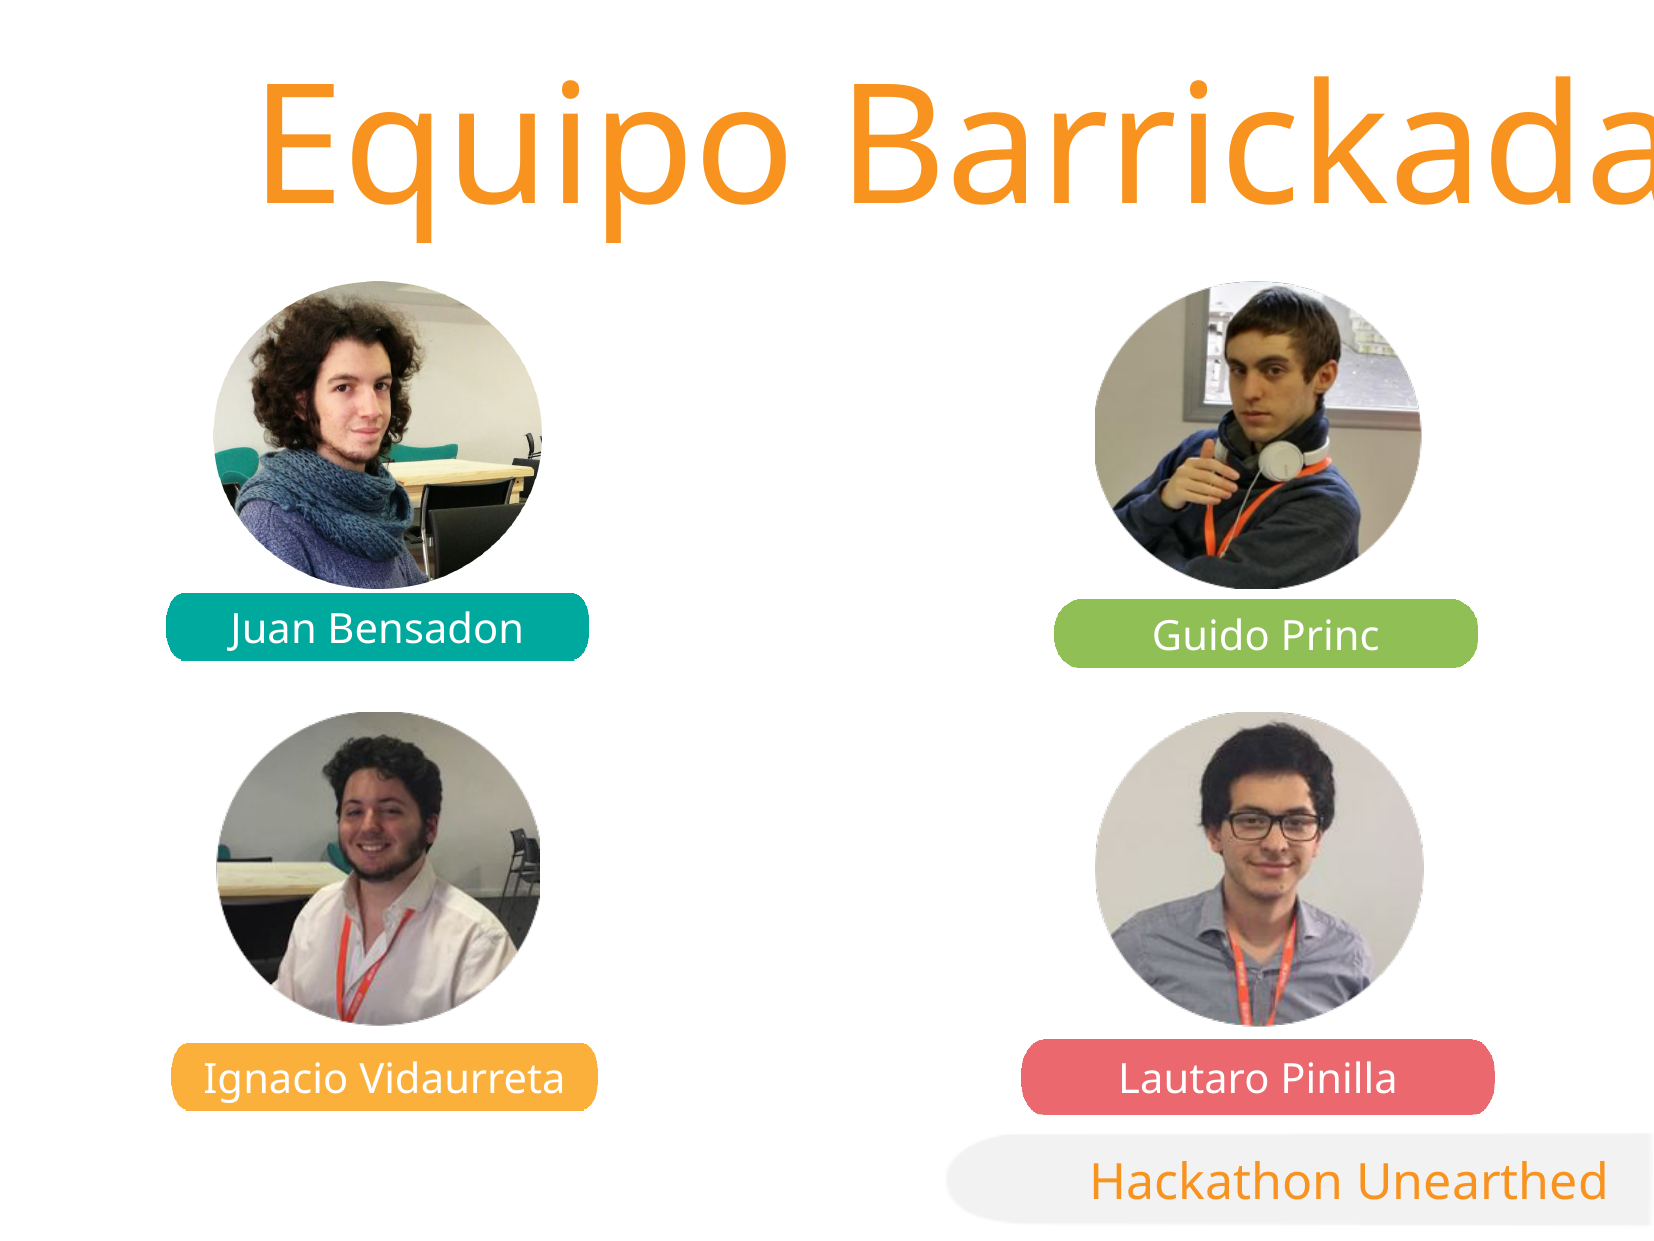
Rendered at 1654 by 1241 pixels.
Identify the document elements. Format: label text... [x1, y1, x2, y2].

picture [1021, 1039, 1495, 1115]
picture [214, 712, 540, 1028]
picture [1054, 599, 1478, 668]
picture [1095, 712, 1424, 1028]
picture [166, 593, 589, 662]
picture [1095, 280, 1424, 589]
text_box Equipo Barrickada [236, 17, 1446, 260]
picture [171, 1043, 598, 1111]
text_box Hackathon Unearthed [1074, 1138, 1531, 1222]
picture [944, 1133, 1654, 1228]
picture [213, 281, 542, 589]
